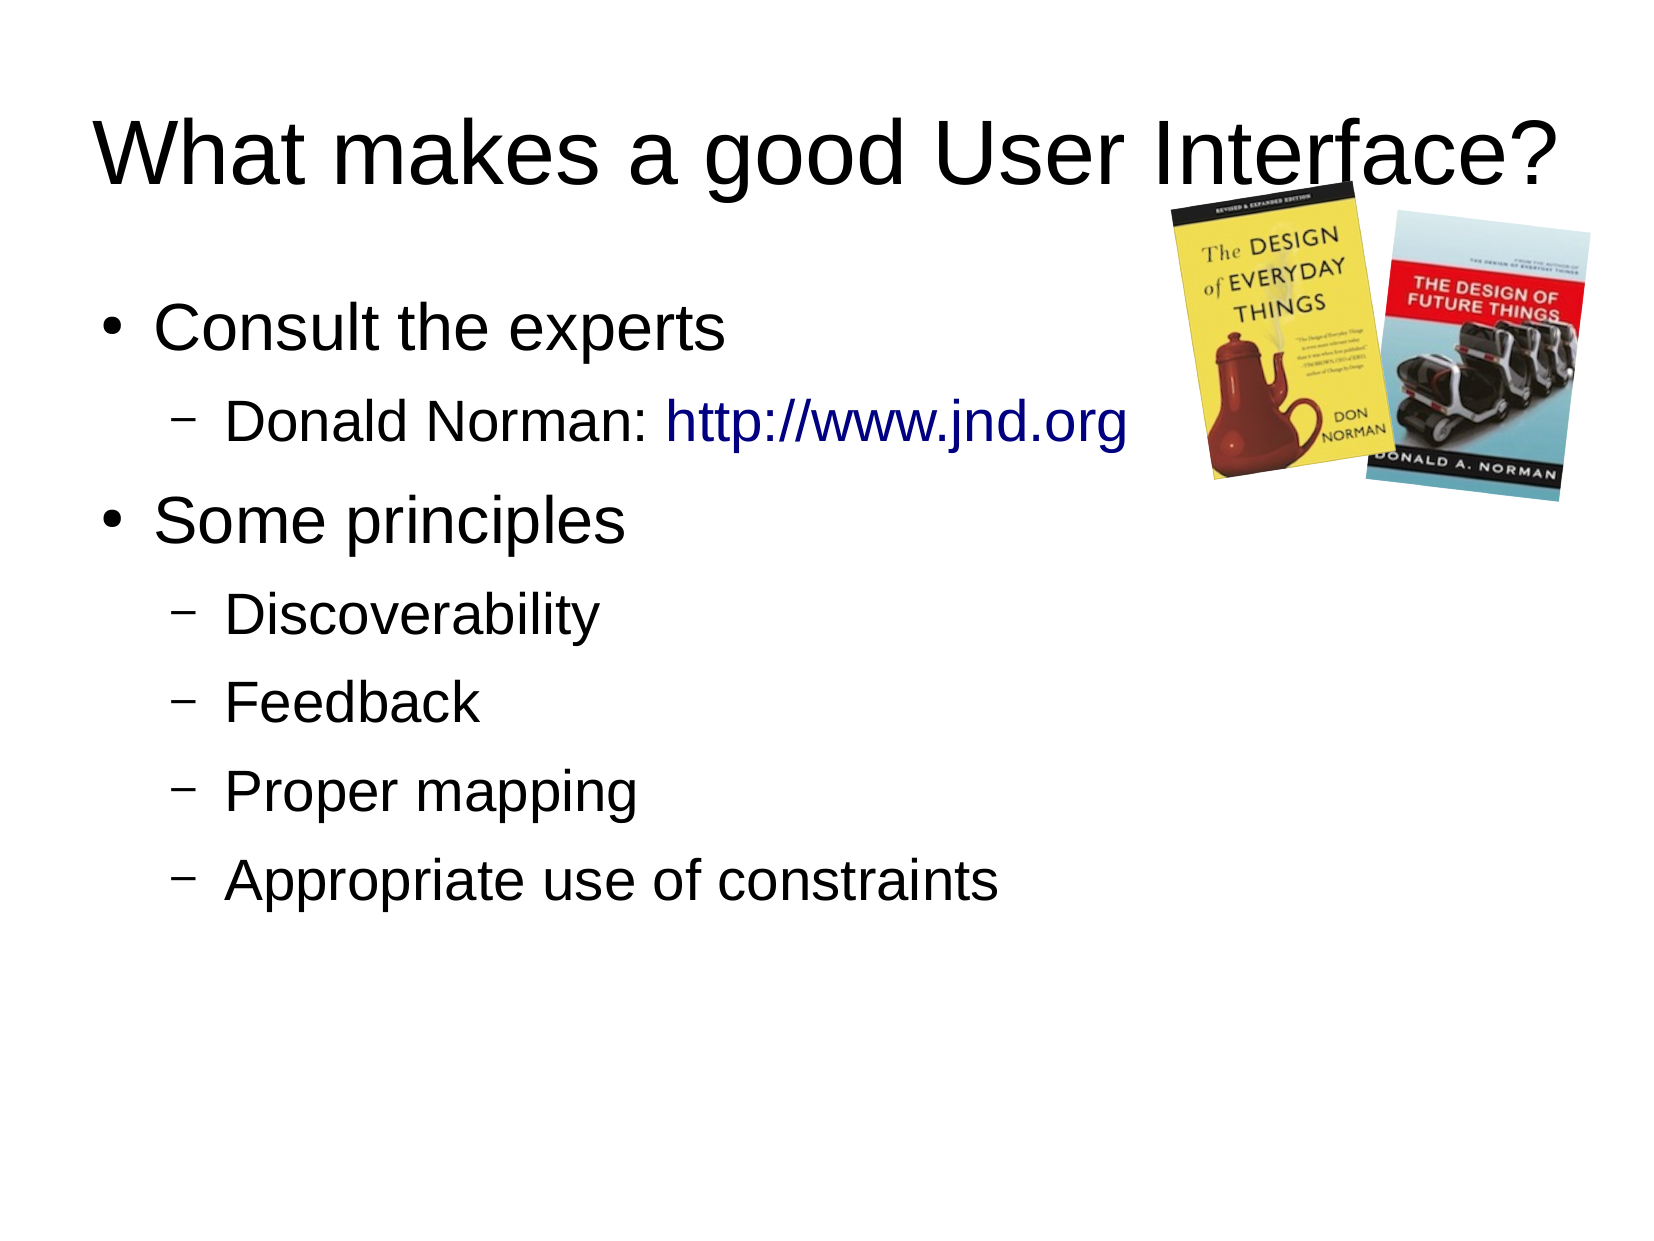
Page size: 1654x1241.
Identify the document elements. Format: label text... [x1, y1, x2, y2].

list Consult the experts Donald Norman: http://www.jnd.org Some principles Discoverability Feedback Proper mapping Appropriate use of constraints [82, 290, 1571, 1010]
title What makes a good User Interface? [82, 49, 1571, 257]
picture [1170, 180, 1591, 502]
